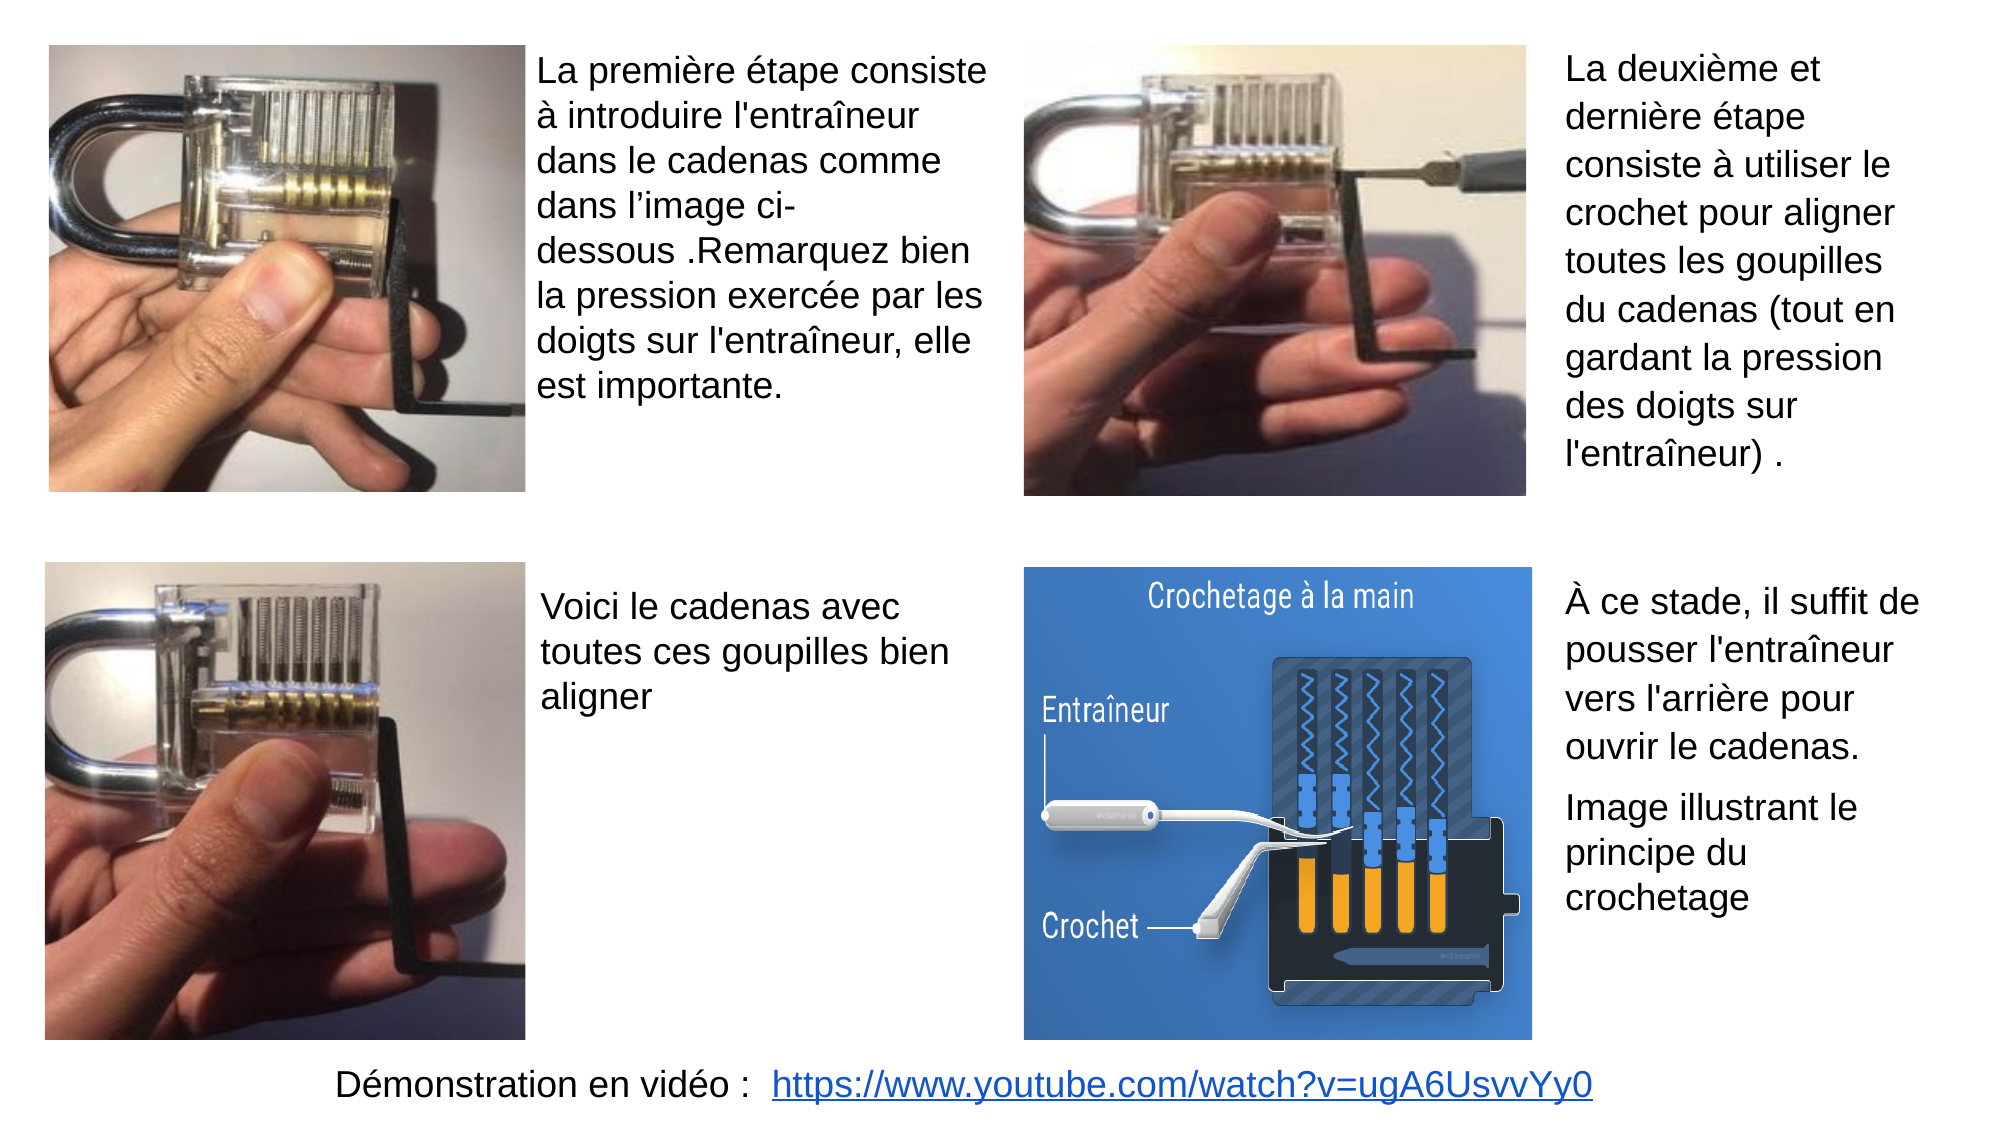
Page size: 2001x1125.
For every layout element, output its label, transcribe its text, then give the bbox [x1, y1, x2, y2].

picture [1023, 45, 1527, 496]
text_box Voici le cadenas avec toutes ces goupilles bien aligner [525, 574, 982, 726]
text_box La première étape consiste à introduire l'entraîneur dans le cadenas comme dans l’image ci-dessous .Remarquez bien la pression exercée par les doigts sur l'entraîneur, elle est importante. [521, 38, 1024, 417]
text_box Démonstration en vidéo : https://www.youtube.com/watch?v=ugA6UsvvYy0 [319, 1052, 2000, 1125]
picture [44, 562, 526, 1040]
picture [1023, 567, 1533, 1040]
text_box À ce stade, il suffit de pousser l'entraîneur vers l'arrière pour ouvrir le cadenas. Image illustrant le principe du crochetage [1549, 566, 1943, 930]
text_box La deuxième et dernière étape consiste à utiliser le crochet pour aligner toutes les goupilles du cadenas (tout en gardant la pression des doigts sur l'entraîneur) . [1549, 33, 1943, 484]
picture [48, 45, 526, 493]
